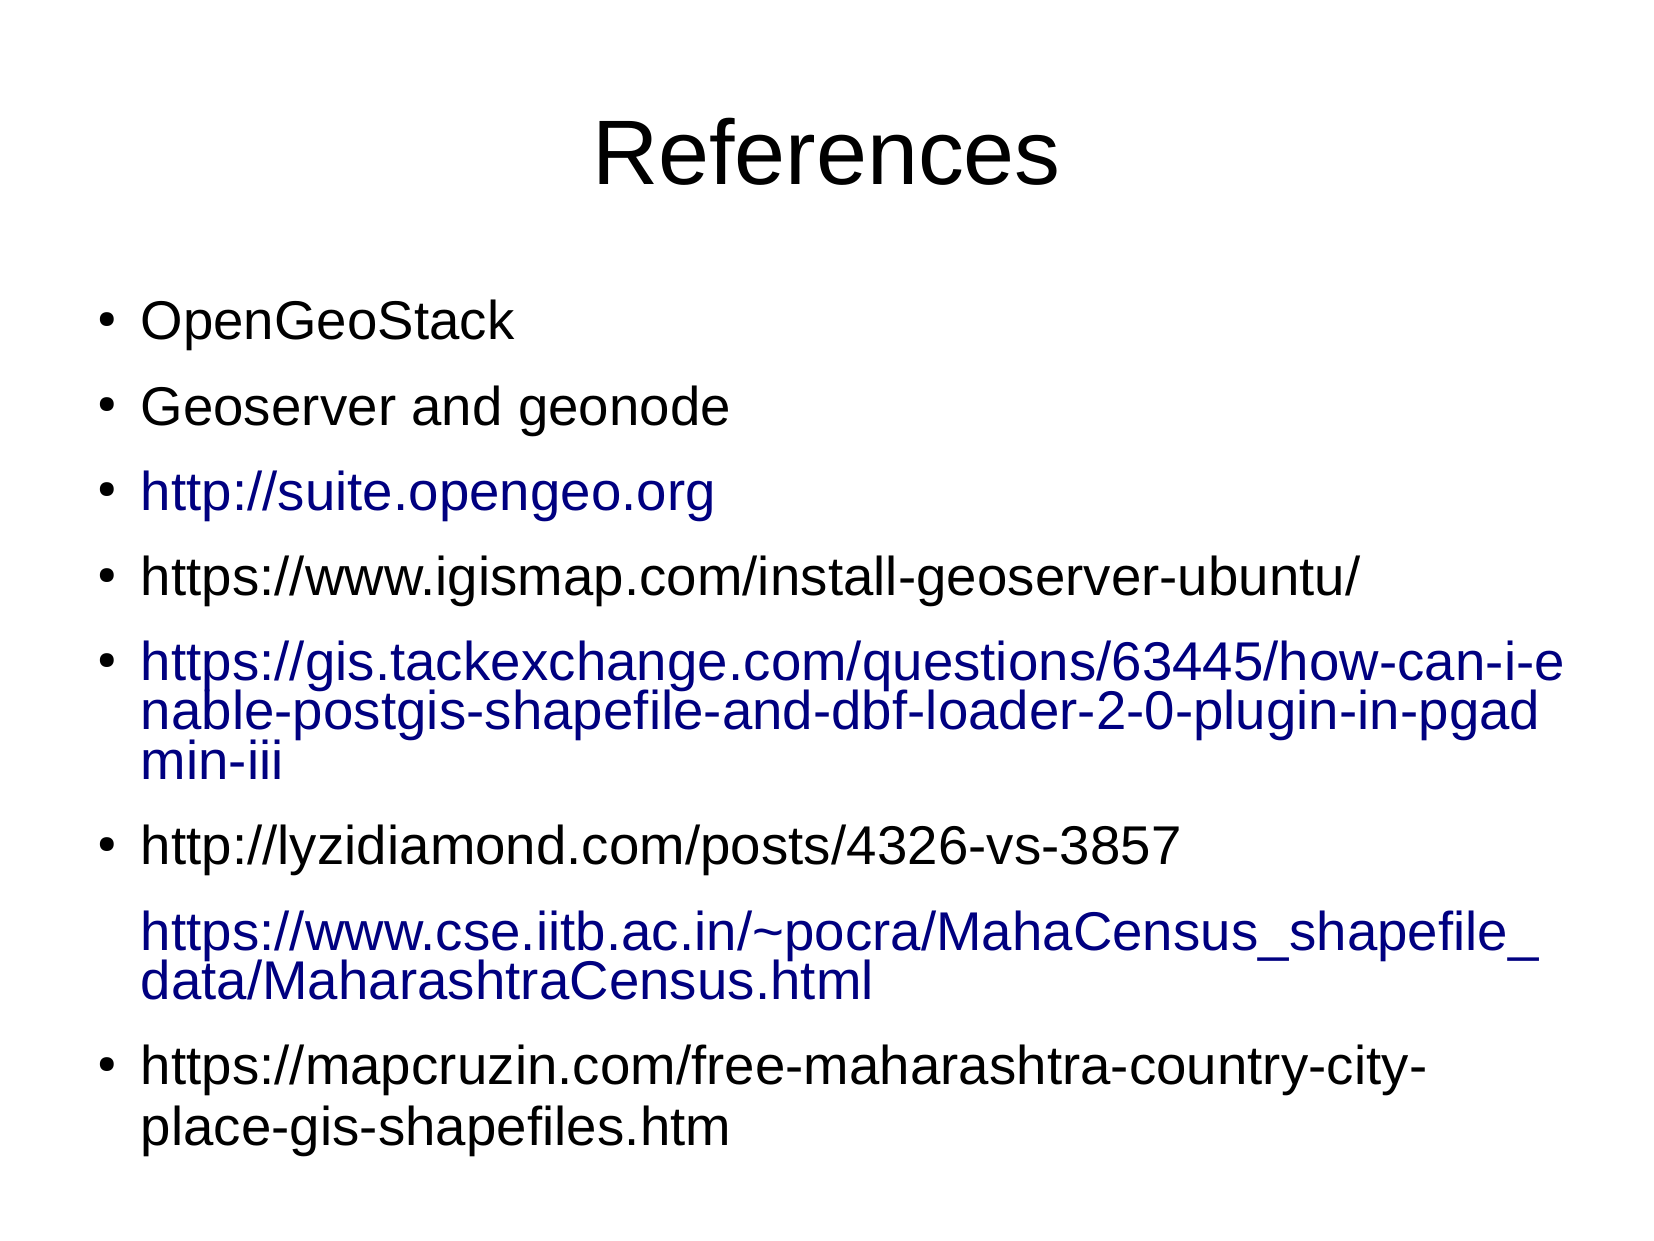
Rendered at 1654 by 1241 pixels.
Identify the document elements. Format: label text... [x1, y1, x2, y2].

list OpenGeoStack Geoserver and geonode http://suite.opengeo.org https://www.igismap.com/install-geoserver-ubuntu/ https://gis.tackexchange.com/questions/63445/how-can-i-enable-postgis-shapefile-and-dbf-loader-2-0-plugin-in-pgadmin-iii http://lyzidiamond.com/posts/4326-vs-3857 https://www.cse.iitb.ac.in/~pocra/MahaCensus_shapefile_data/MaharashtraCensus.html https://mapcruzin.com/free-maharashtra-country-city-place-gis-shapefiles.htm [82, 290, 1571, 1010]
title References [82, 49, 1571, 257]
